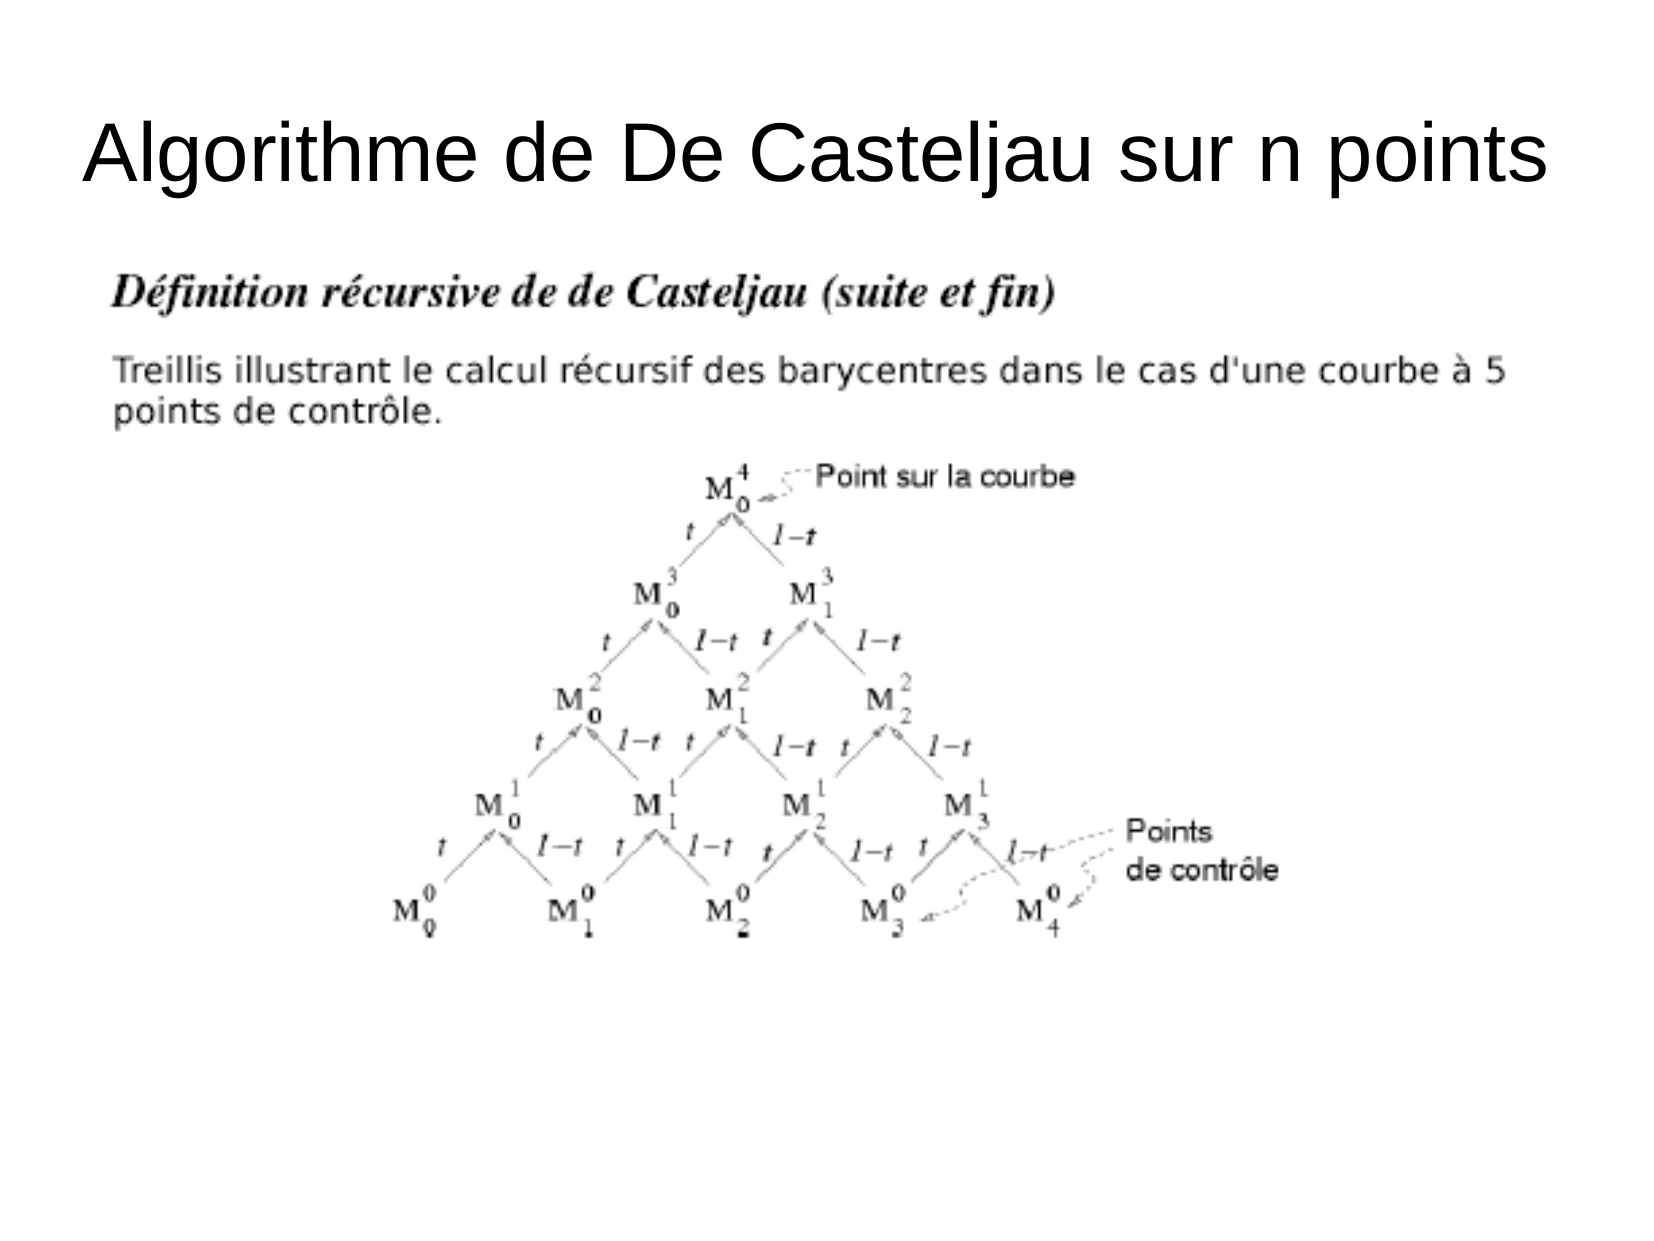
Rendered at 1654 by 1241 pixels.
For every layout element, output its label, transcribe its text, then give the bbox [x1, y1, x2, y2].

title Algorithme de De Casteljau sur n points [82, 56, 1571, 250]
picture [0, 269, 1654, 1063]
